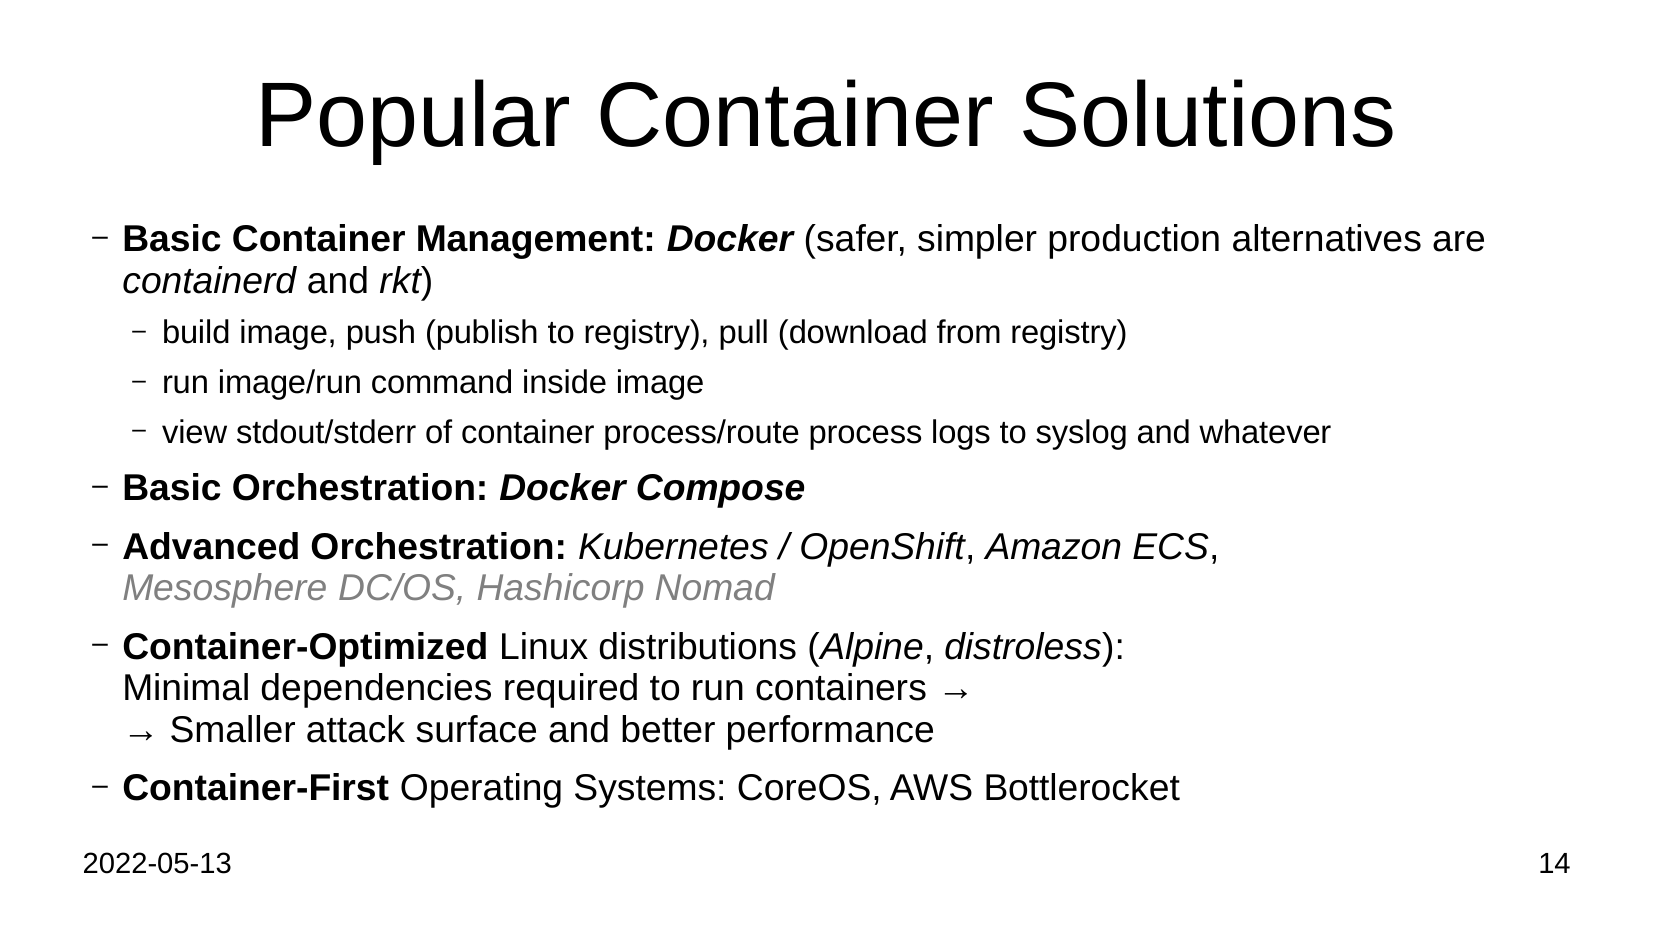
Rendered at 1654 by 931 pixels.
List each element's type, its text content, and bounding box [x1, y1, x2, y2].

list Basic Container Management: Docker (safer, simpler production alternatives are containerd and rkt) build image, push (publish to registry), pull (download from registry) run image/run command inside image view stdout/stderr of container process/route process logs to syslog and whatever Basic Orchestration: Docker Compose Advanced Orchestration: Kubernetes / OpenShift, Amazon ECS, Mesosphere DC/OS, Hashicorp Nomad Container-Optimized Linux distributions (Alpine, distroless): Minimal dependencies required to run containers → → Smaller attack surface and better performance Container-First Operating Systems: CoreOS, AWS Bottlerocket [82, 217, 1571, 815]
title Popular Container Solutions [82, 37, 1571, 193]
